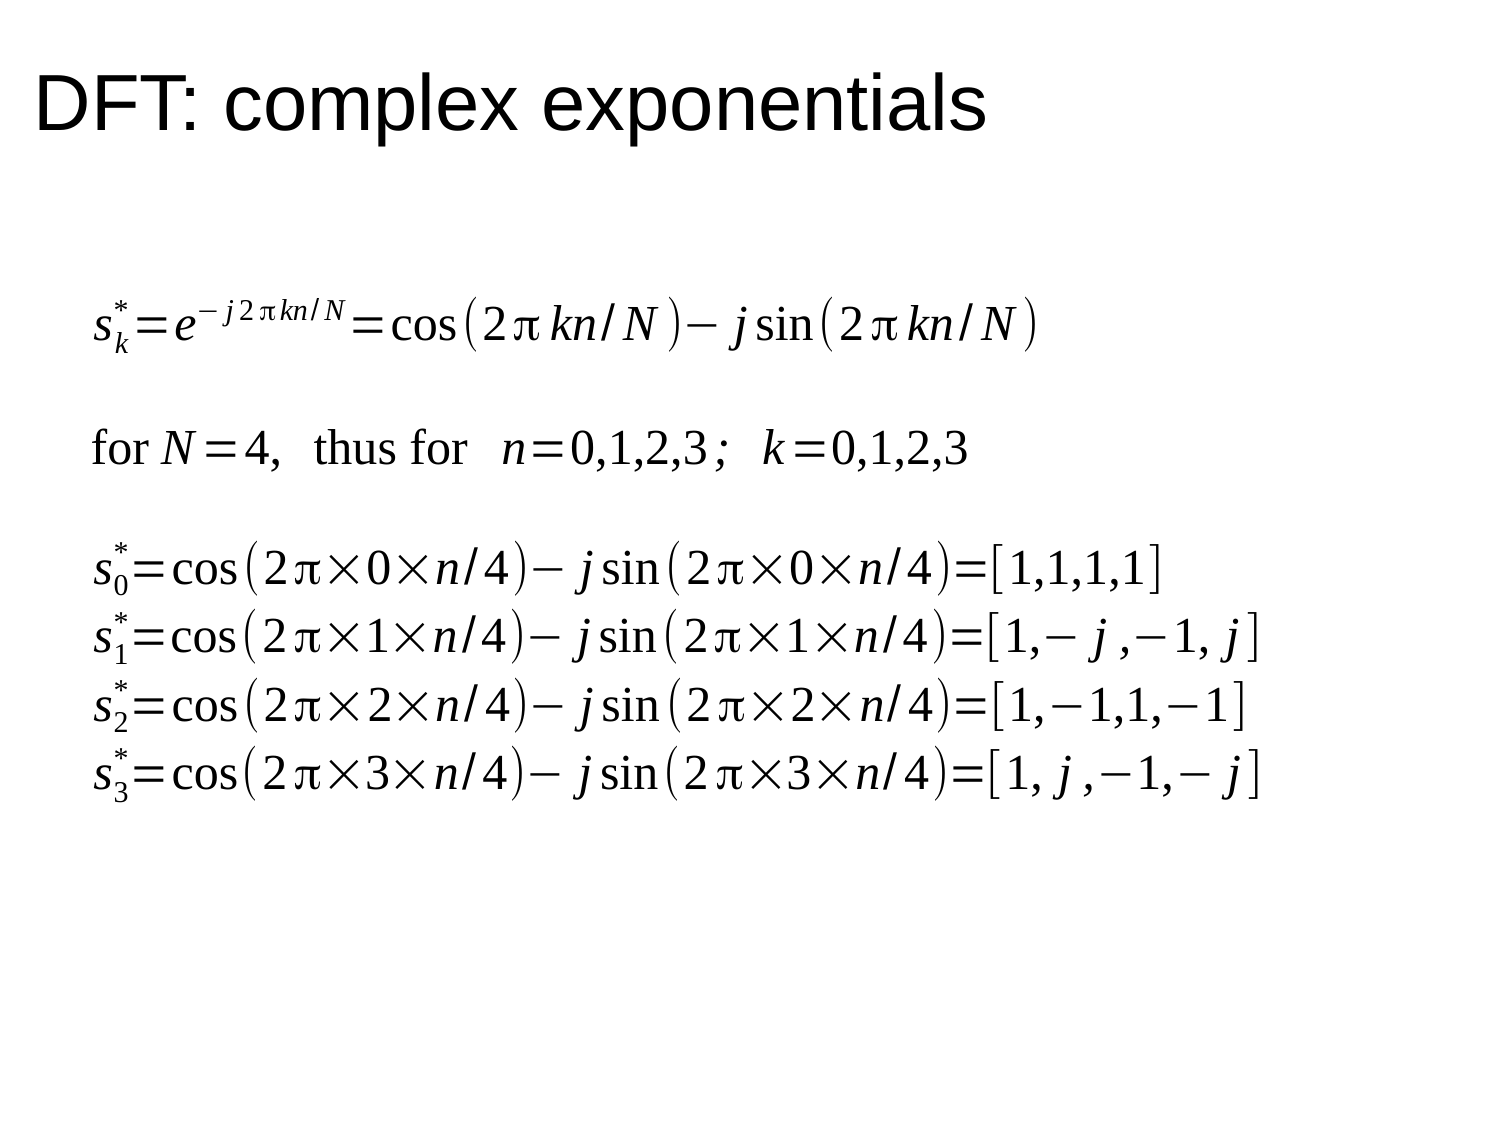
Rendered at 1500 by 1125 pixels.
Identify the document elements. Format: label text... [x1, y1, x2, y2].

title DFT: complex exponentials [33, 9, 1384, 197]
chart [83, 293, 1267, 808]
